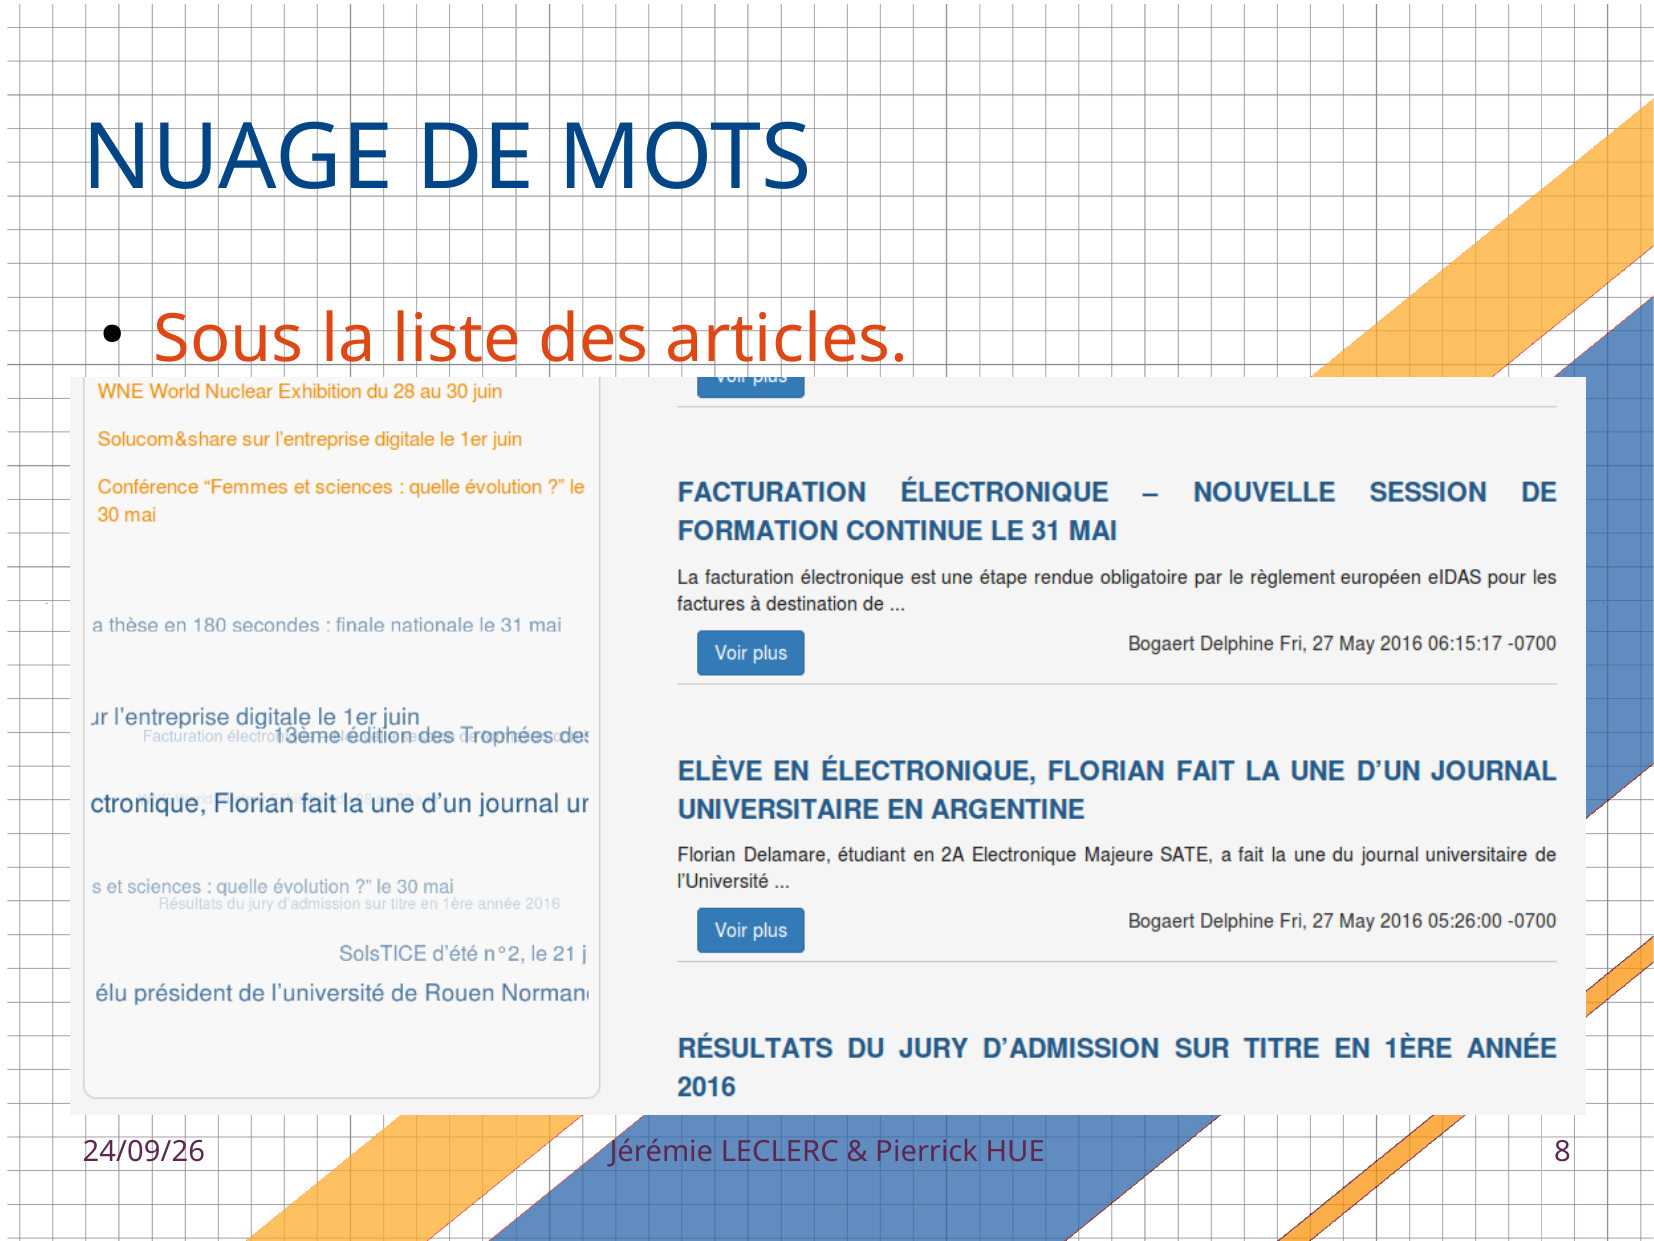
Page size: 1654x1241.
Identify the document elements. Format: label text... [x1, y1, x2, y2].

picture [7, 4, 1654, 1241]
title Nuage de mots [82, 49, 1571, 257]
list Sous la liste des articles. [82, 290, 1571, 377]
